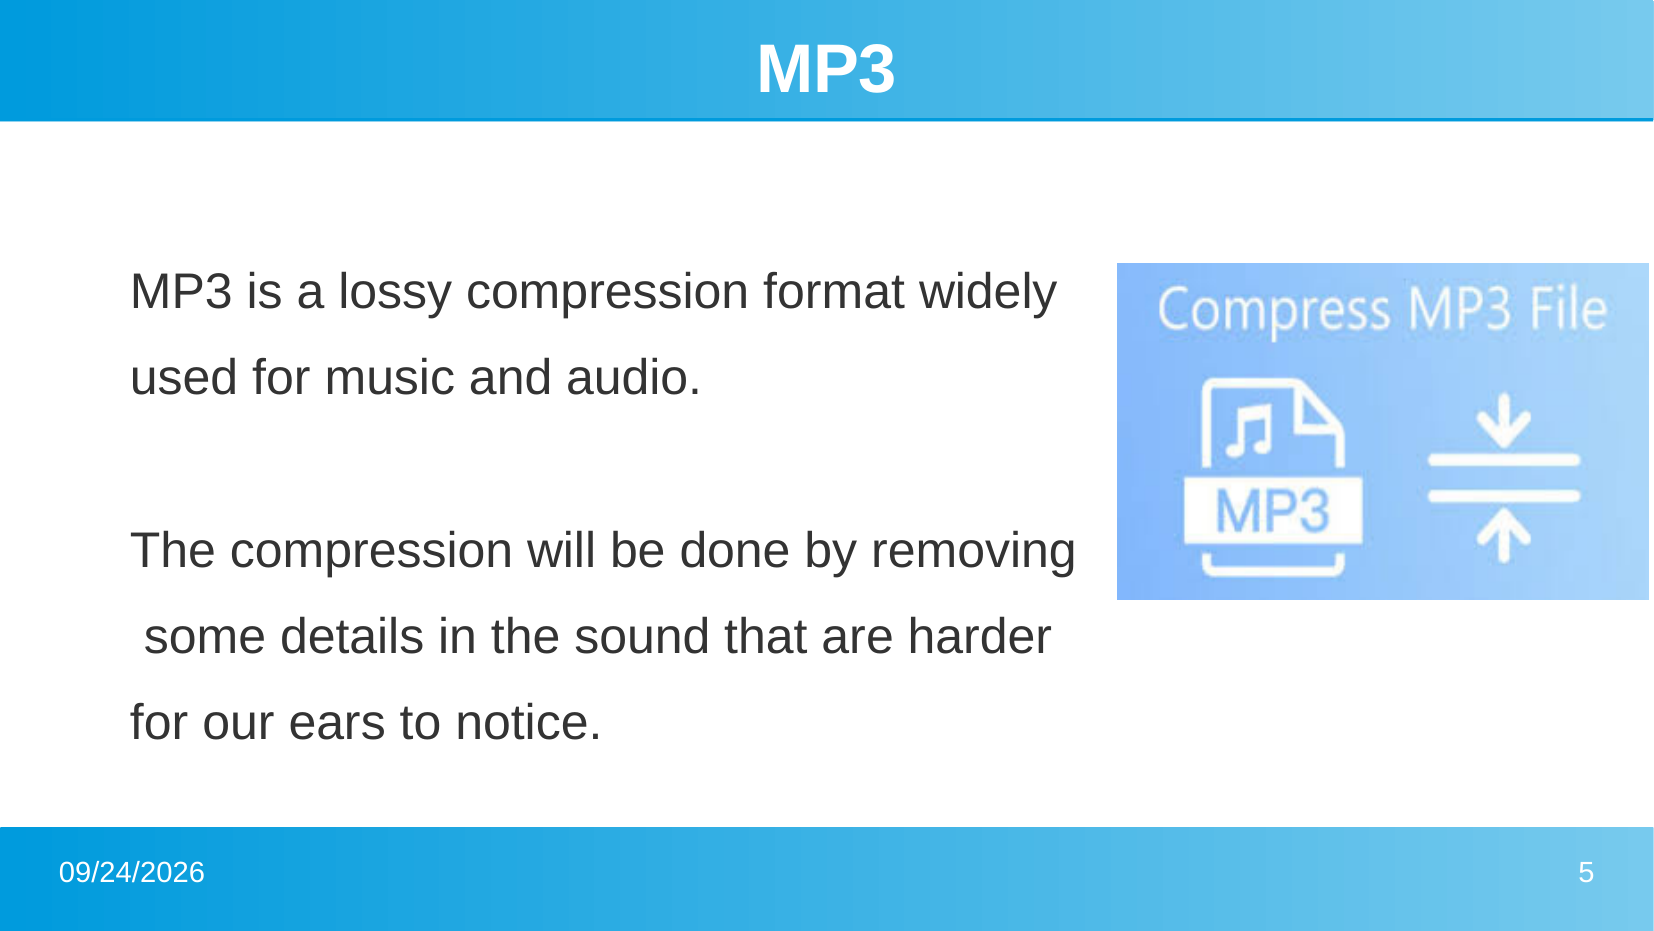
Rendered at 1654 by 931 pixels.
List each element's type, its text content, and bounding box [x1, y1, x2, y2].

title MP3 [59, 29, 1595, 108]
list MP3 is a lossy compression format widely used for music and audio. The compression will be done by removing some details in the sound that are harder for our ears to notice. [59, 177, 1595, 768]
picture [1117, 263, 1649, 601]
